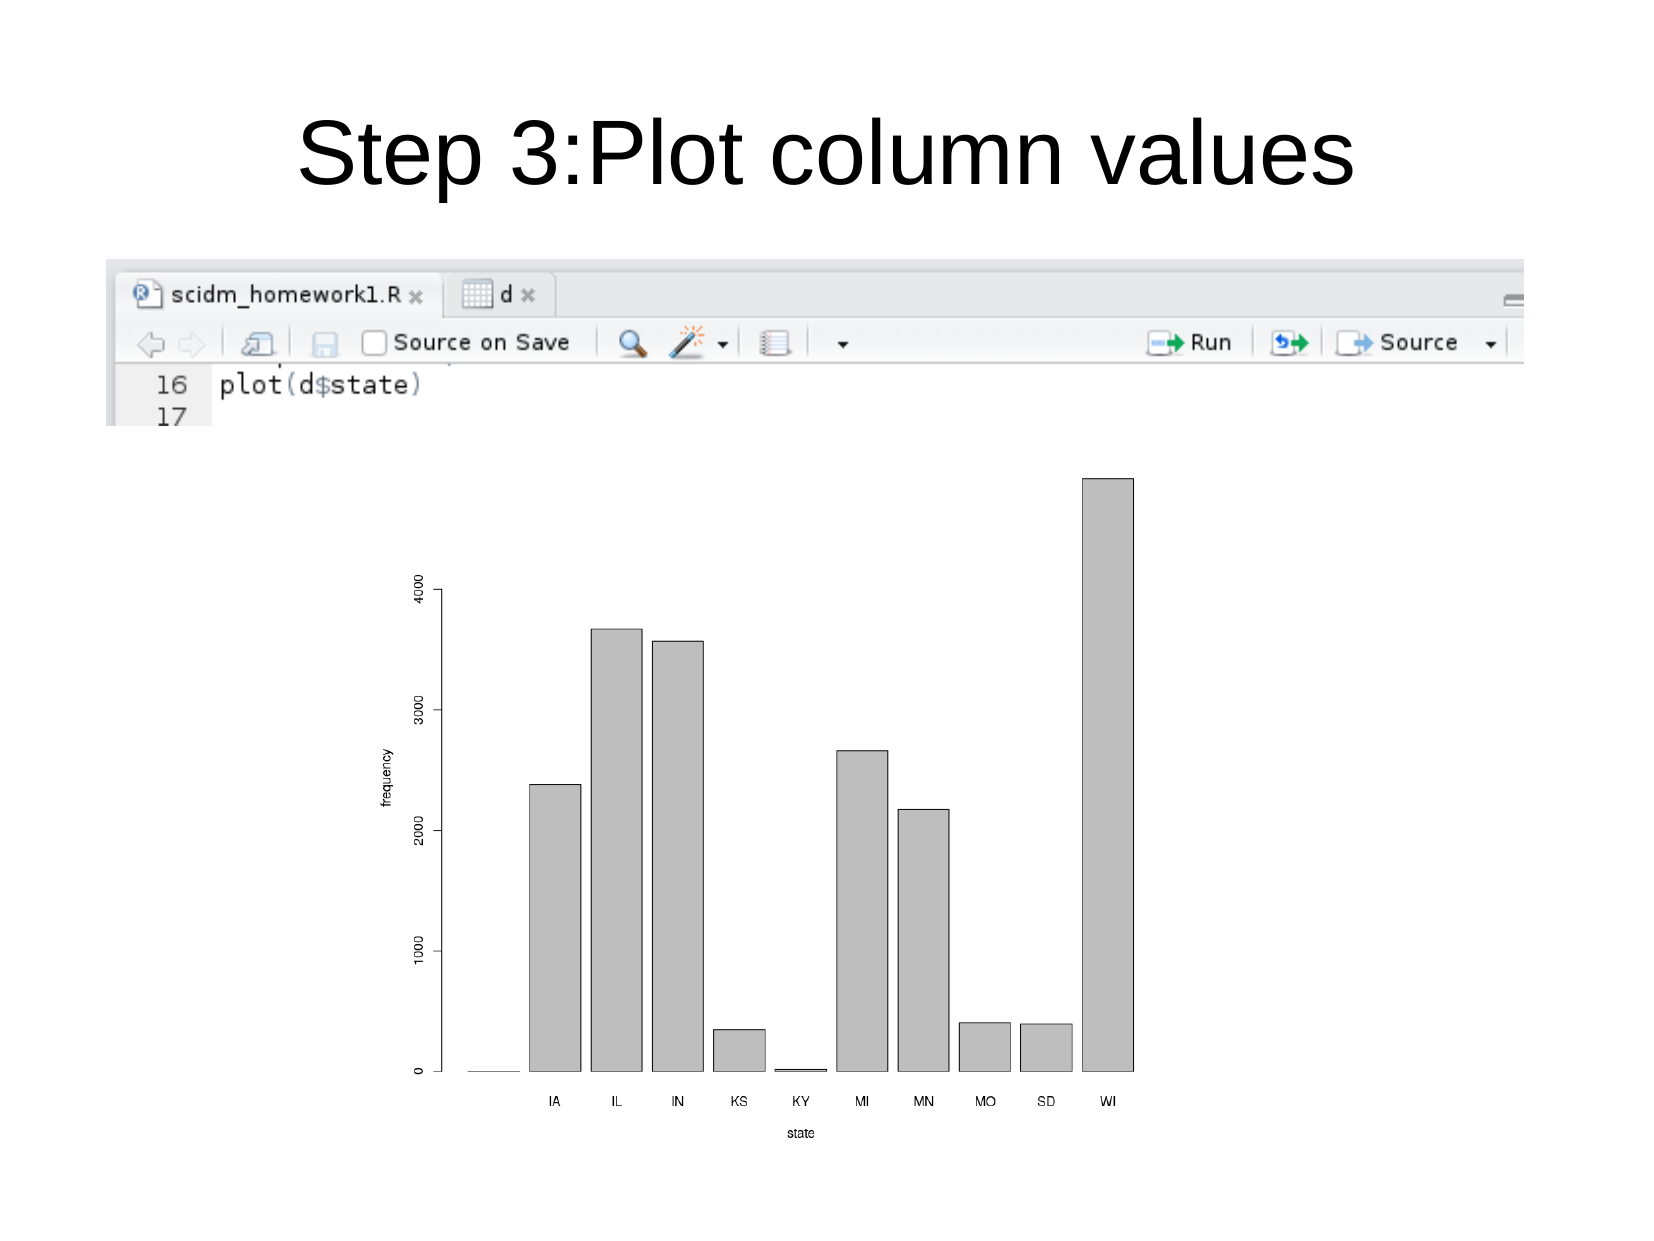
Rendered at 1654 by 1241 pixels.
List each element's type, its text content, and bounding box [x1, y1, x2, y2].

picture [106, 259, 1524, 1158]
title Step 3:Plot column values [82, 49, 1571, 257]
